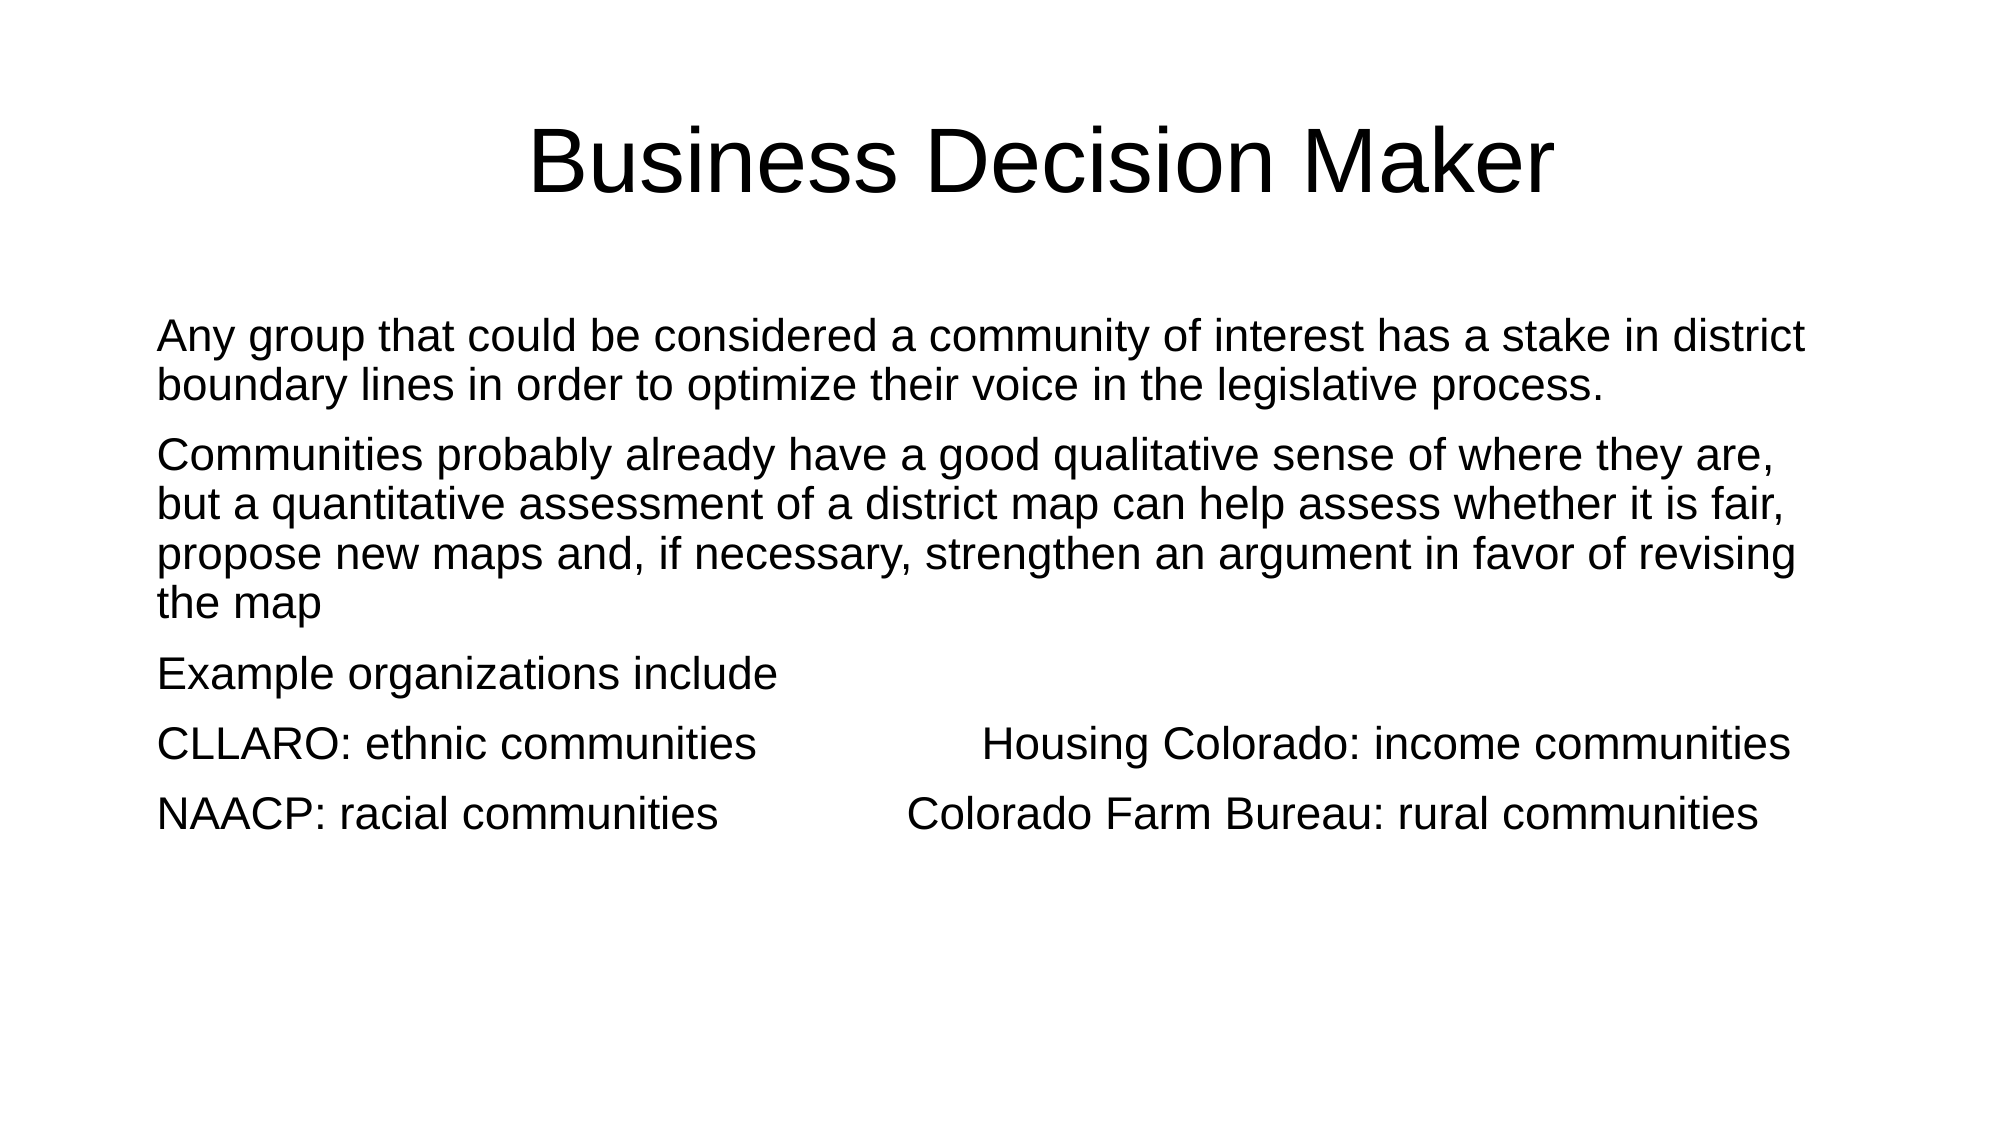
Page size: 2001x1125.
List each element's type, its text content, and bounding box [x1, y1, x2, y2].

title Business Decision Maker [180, 70, 1905, 240]
list Any group that could be considered a community of interest has a stake in district boundary lines in order to optimize their voice in the legislative process. Communities probably already have a good qualitative sense of where they are, but a quantitative assessment of a district map can help assess whether it is fair, propose new maps and, if necessary, strengthen an argument in favor of revising the map Example organizations include CLLARO: ethnic communities Housing Colorado: income communities NAACP: racial communities Colorado Farm Bureau: rural communities [141, 303, 1867, 766]
